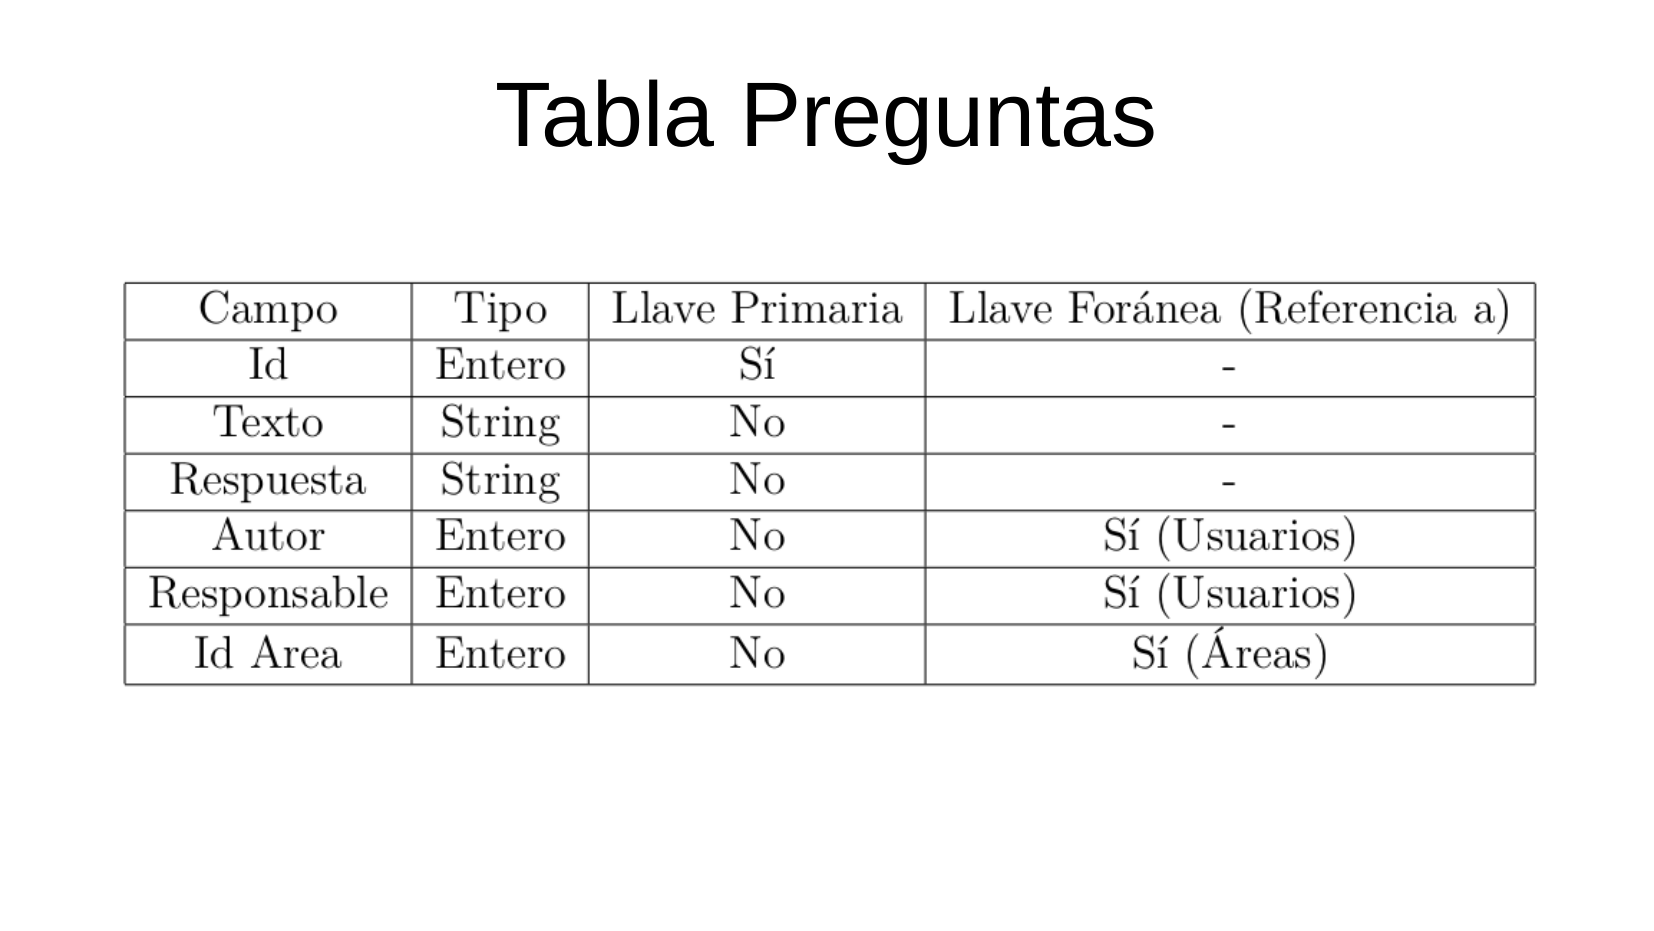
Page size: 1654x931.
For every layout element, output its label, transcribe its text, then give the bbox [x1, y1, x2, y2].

title Tabla Preguntas [82, 37, 1571, 193]
picture [82, 251, 1571, 724]
